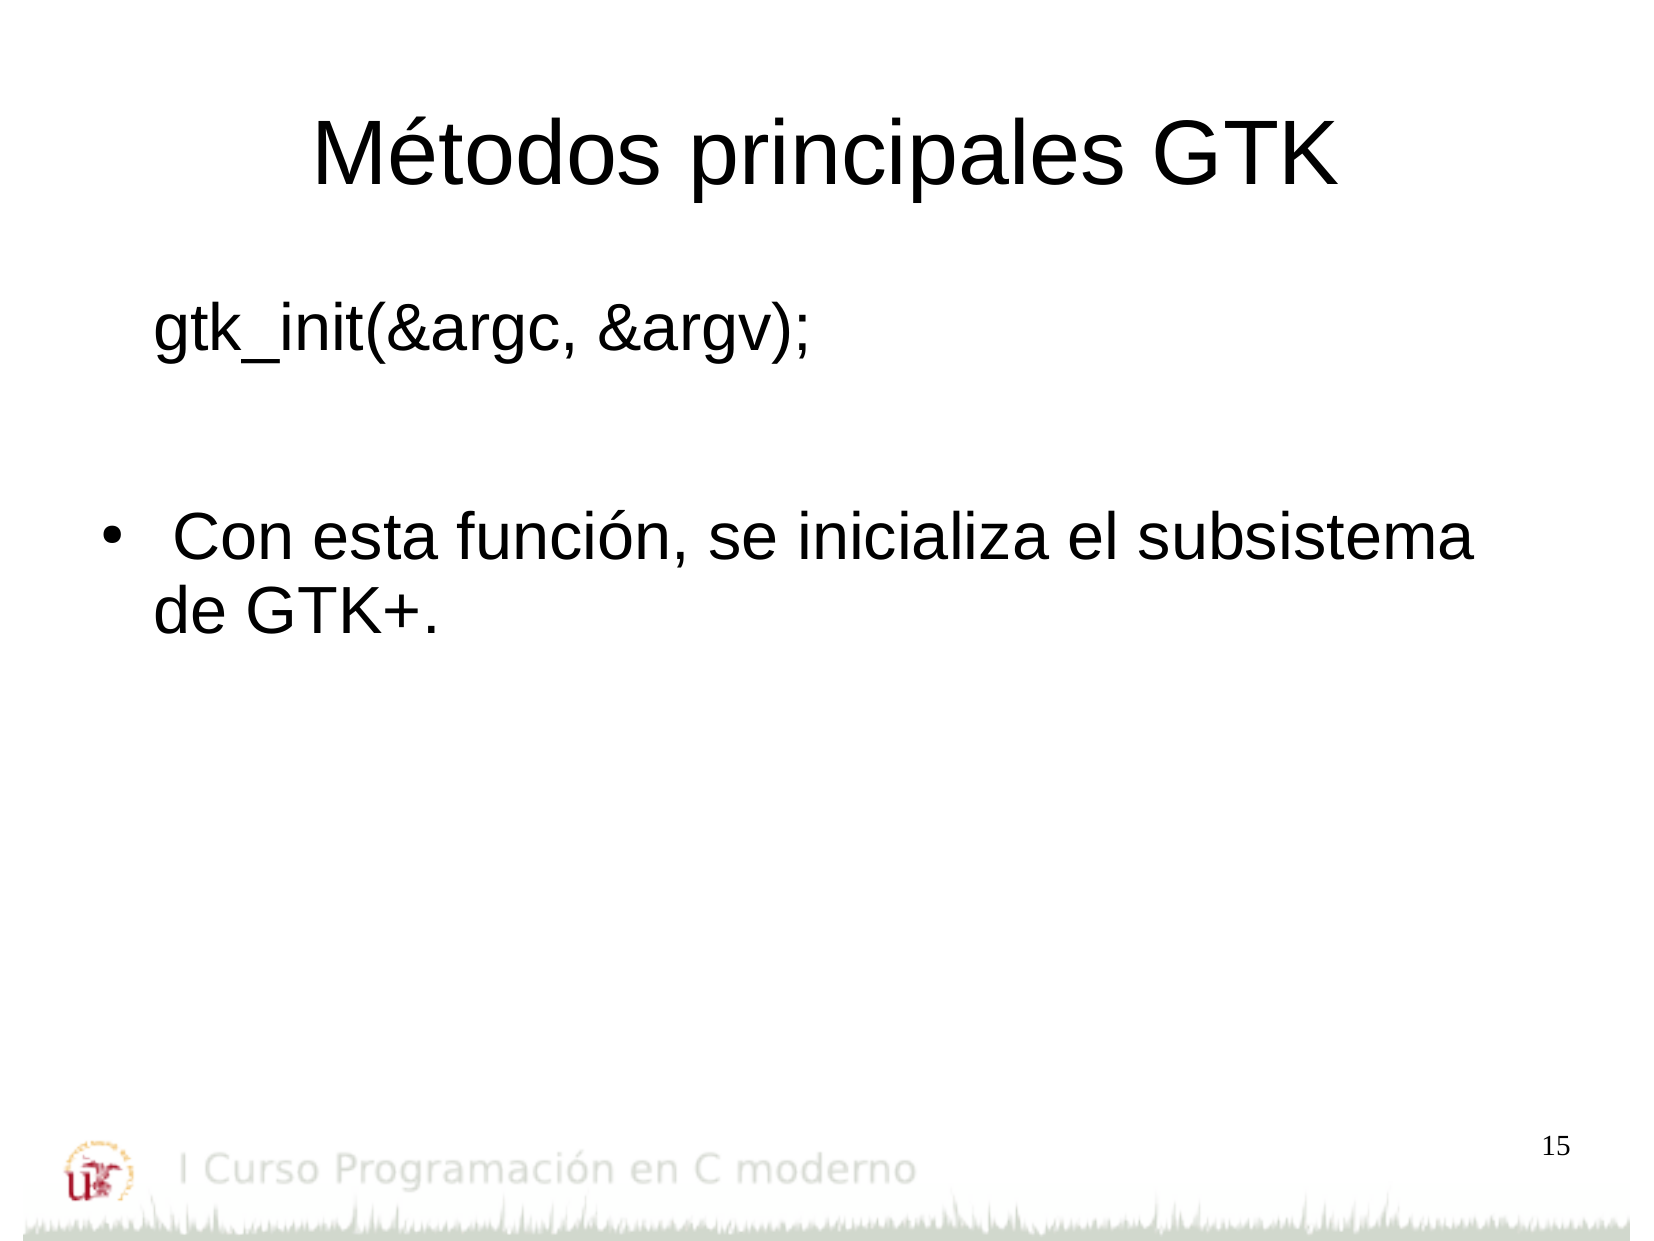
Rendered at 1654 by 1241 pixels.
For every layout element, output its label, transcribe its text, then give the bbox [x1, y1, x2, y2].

picture [23, 1136, 1630, 1241]
title Métodos principales GTK [82, 49, 1571, 257]
list gtk_init(&argc, &argv); Con esta función, se inicializa el subsistema de GTK+. [82, 290, 1538, 1010]
